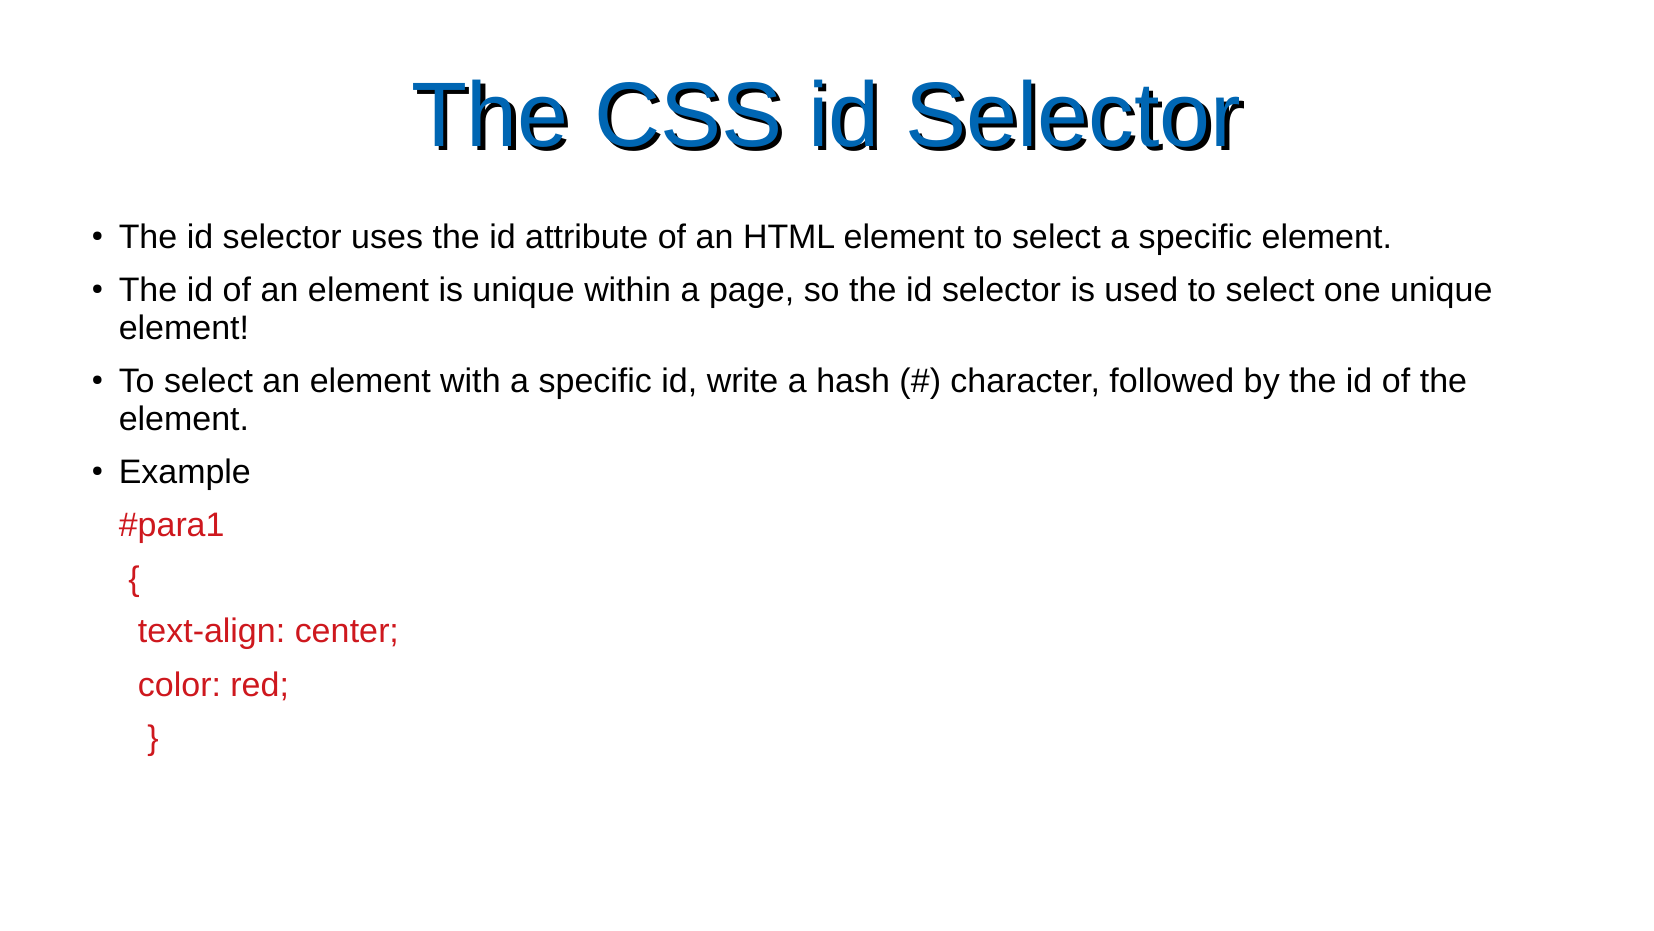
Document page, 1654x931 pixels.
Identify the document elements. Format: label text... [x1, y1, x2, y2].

list The id selector uses the id attribute of an HTML element to select a specific element. The id of an element is unique within a page, so the id selector is used to select one unique element! To select an element with a specific id, write a hash (#) character, followed by the id of the element. Example #para1 { text-align: center; color: red; } [82, 217, 1571, 758]
title The CSS id Selector [82, 37, 1571, 193]
